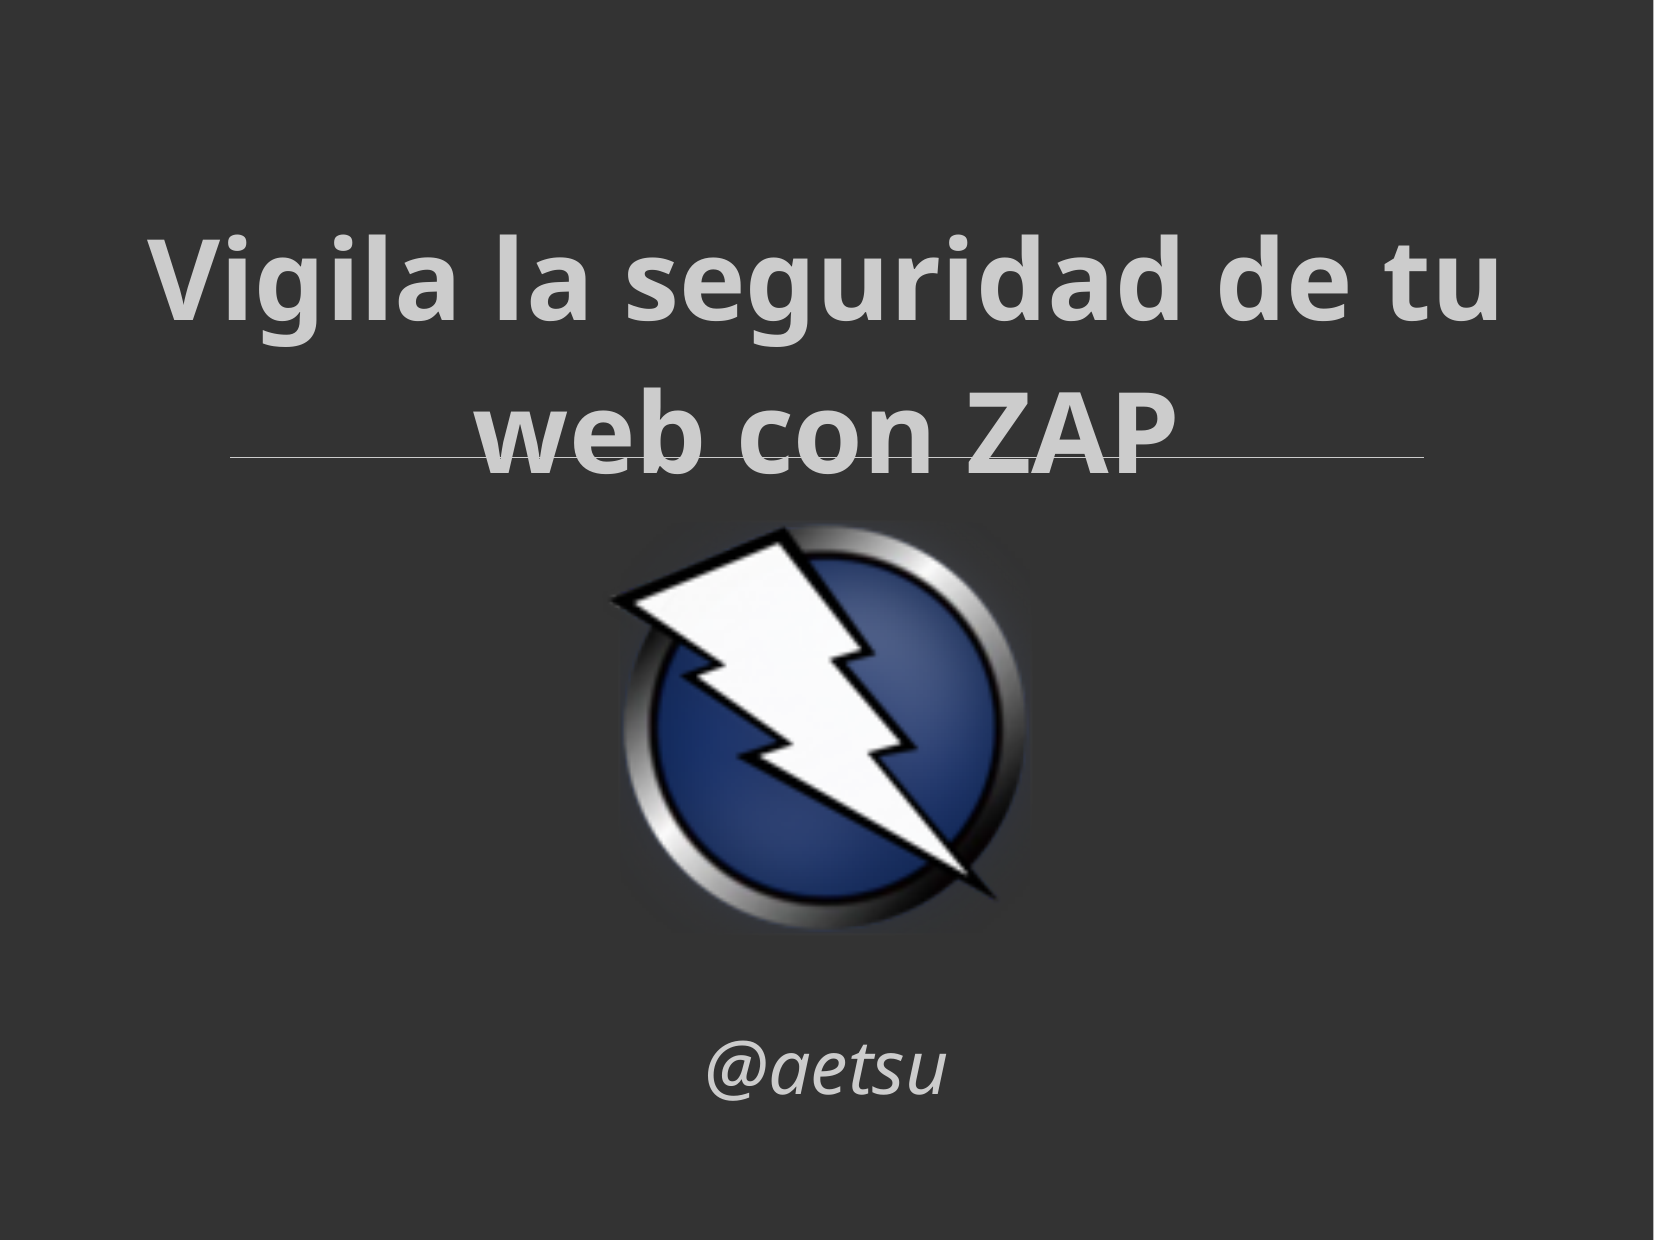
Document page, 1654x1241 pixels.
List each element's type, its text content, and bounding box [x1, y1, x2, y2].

subtitle @aetsu [82, 838, 1571, 1241]
title Vigila la seguridad de tu web con ZAP [82, 222, 1571, 486]
picture [599, 501, 1054, 838]
